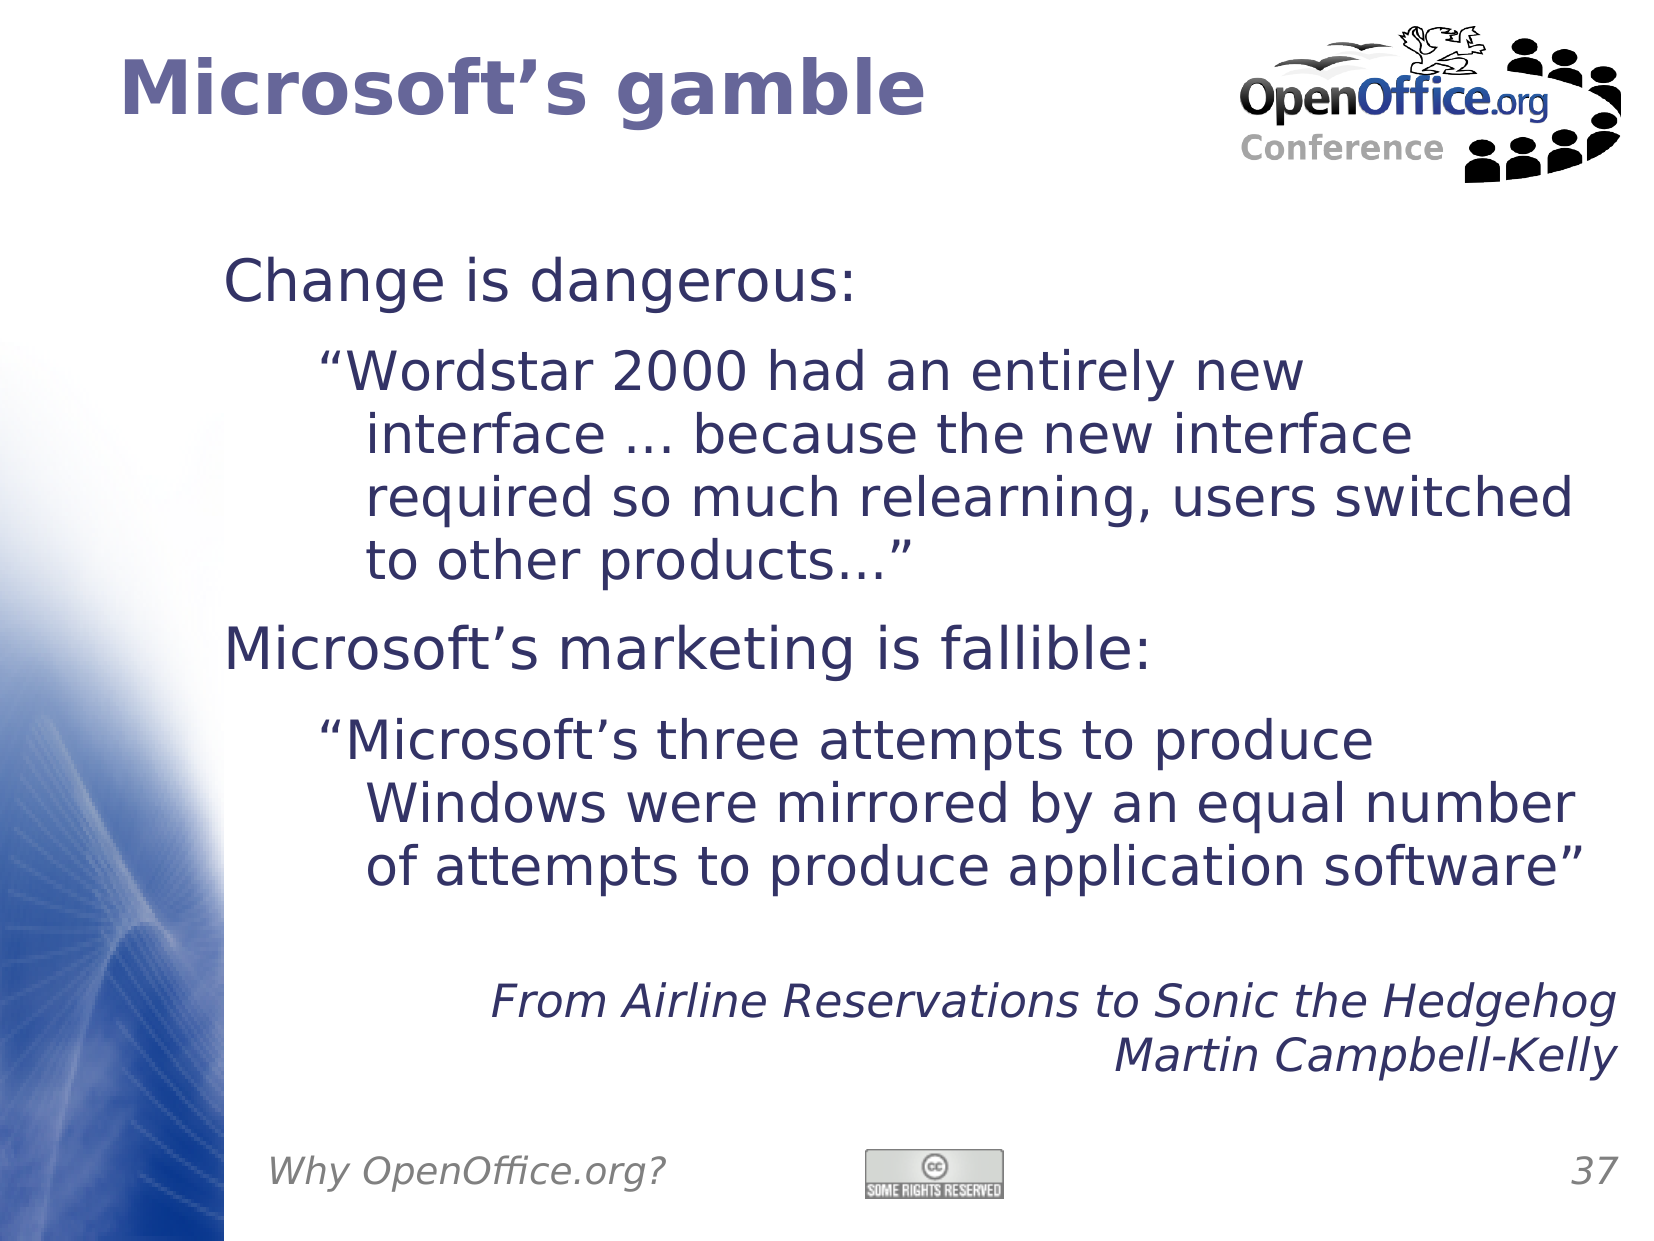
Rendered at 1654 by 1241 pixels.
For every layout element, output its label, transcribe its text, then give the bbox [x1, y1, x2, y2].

picture [1240, 26, 1621, 183]
title Microsoft’s gamble [29, 29, 1216, 149]
picture [0, 0, 224, 1241]
list Change is dangerous: “Wordstar 2000 had an entirely new interface ... because the new interface required so much relearning, users switched to other products...” Microsoft’s marketing is fallible: “Microsoft’s three attempts to produce Windows were mirrored by an equal number of attempts to produce application software” From Airline Reservations to Sonic the Hedgehog Martin Campbell-Kelly [223, 236, 1619, 1093]
